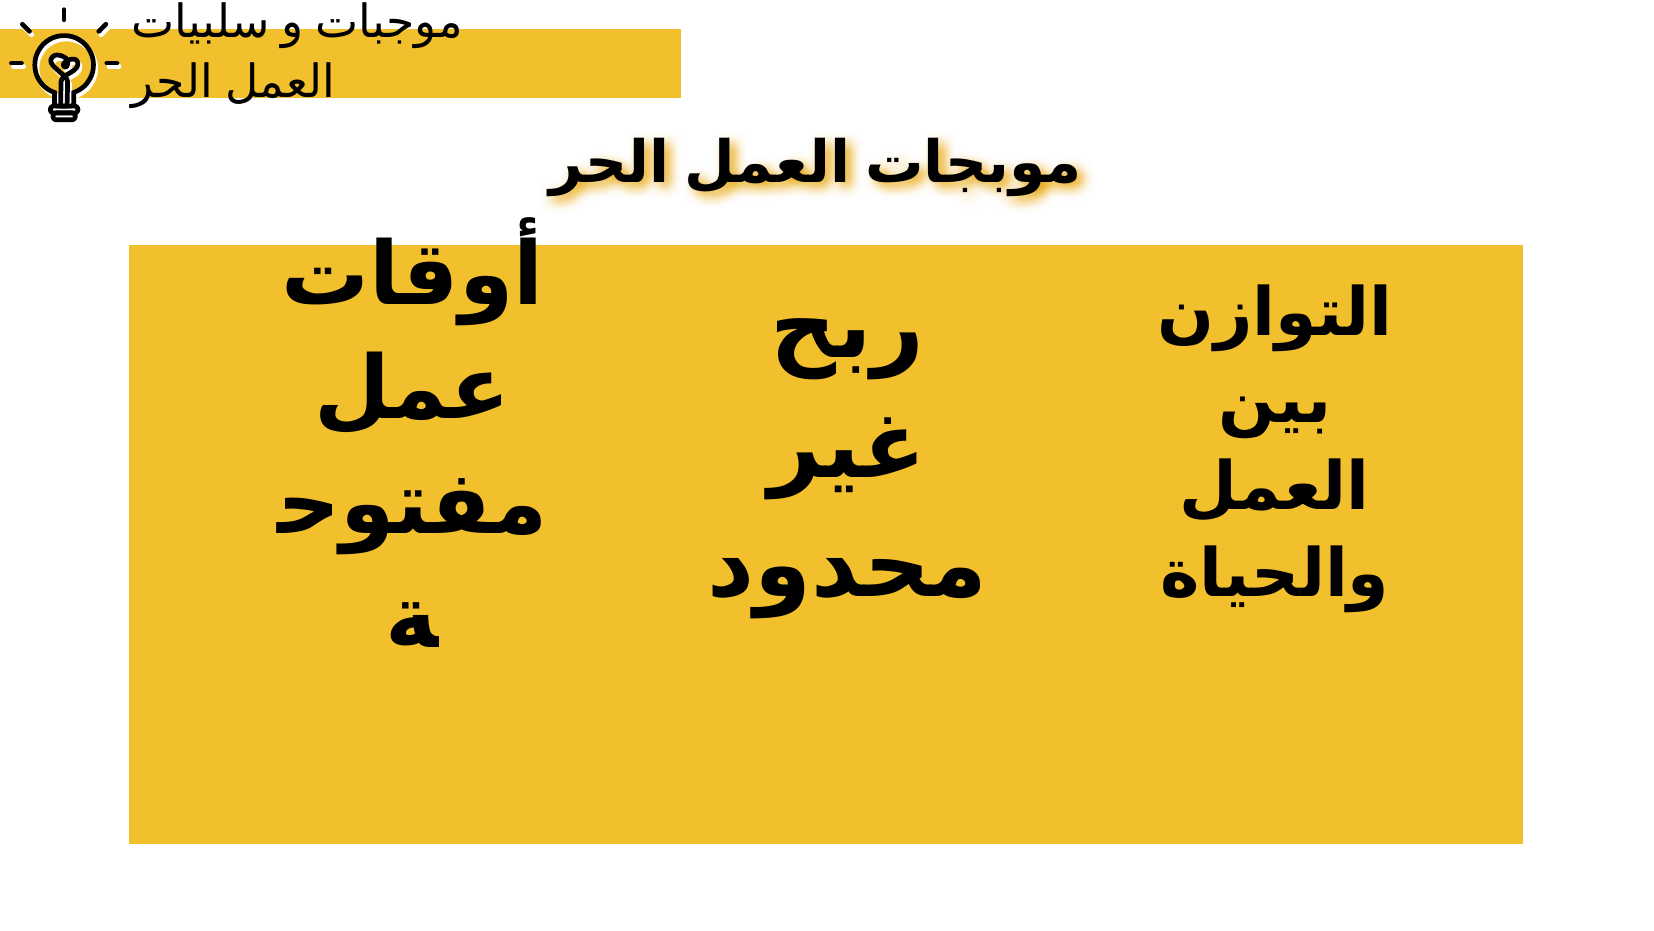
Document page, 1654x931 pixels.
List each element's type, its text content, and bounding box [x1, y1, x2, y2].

title ربح غير محدود [690, 352, 1006, 558]
title موجبات و سلبيات العمل الحر [131, 16, 578, 97]
title موبجات العمل الحر [265, 88, 1381, 248]
title أوقات عمل مفتوحة [255, 356, 571, 553]
title التوازن بين العمل والحياة [1125, 337, 1426, 563]
